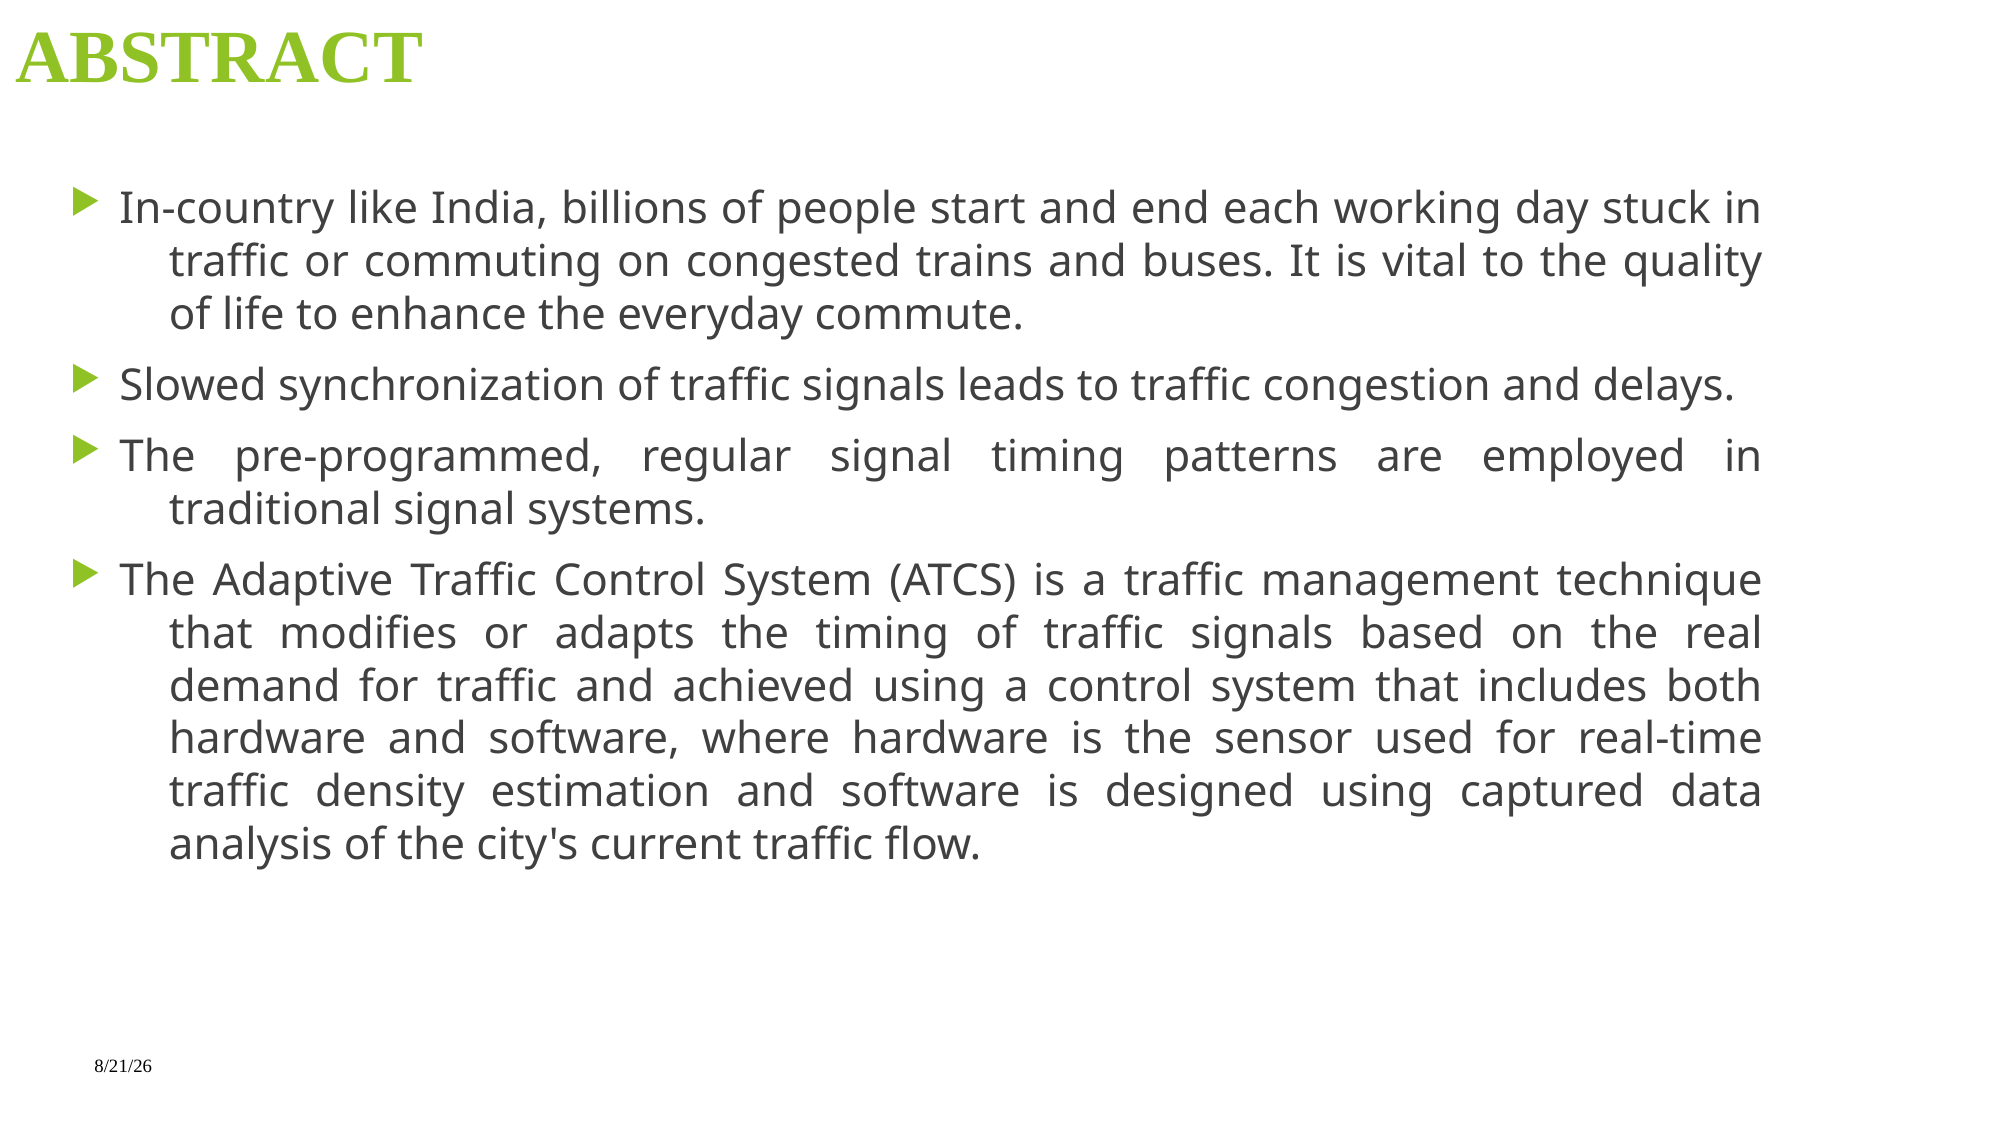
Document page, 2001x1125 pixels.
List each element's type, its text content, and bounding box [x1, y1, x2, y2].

slide_number 2 November 2023 [79, 1035, 430, 1096]
list In-country like India, billions of people start and end each working day stuck in traffic or commuting on congested trains and buses. It is vital to the quality of life to enhance the everyday commute. Slowed synchronization of traffic signals leads to traffic congestion and delays. The pre-programmed, regular signal timing patterns are employed in traditional signal systems. The Adaptive Traffic Control System (ATCS) is a traffic management technique that modifies or adapts the timing of traffic signals based on the real demand for traffic and achieved using a control system that includes both hardware and software, where hardware is the sensor used for real-time traffic density estimation and software is designed using captured data analysis of the city's current traffic flow. [54, 172, 1780, 887]
title ABSTRACT [0, 0, 2000, 218]
